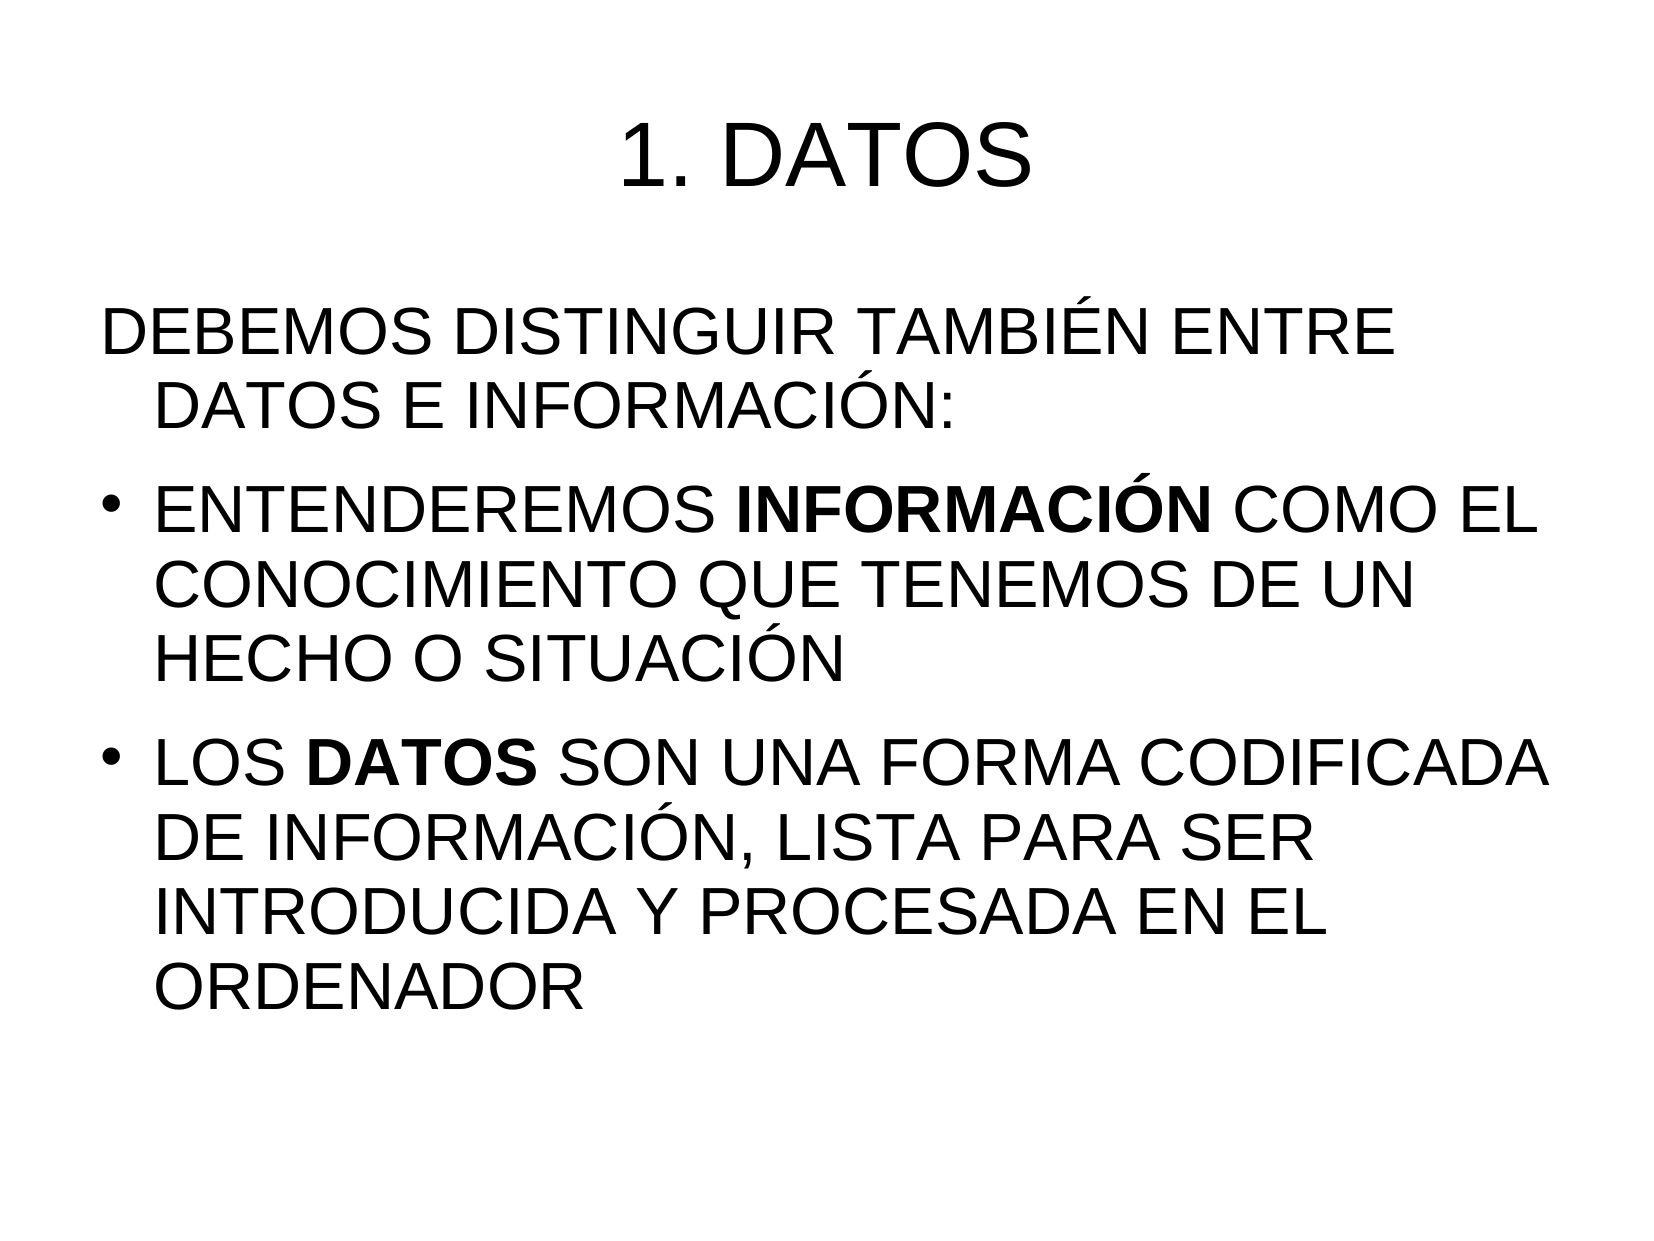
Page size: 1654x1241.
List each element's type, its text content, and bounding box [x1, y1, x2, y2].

title 1. DATOS [82, 56, 1571, 249]
list DEBEMOS DISTINGUIR TAMBIÉN ENTRE DATOS E INFORMACIÓN: ENTENDEREMOS INFORMACIÓN COMO EL CONOCIMIENTO QUE TENEMOS DE UN HECHO O SITUACIÓN LOS DATOS SON UNA FORMA CODIFICADA DE INFORMACIÓN, LISTA PARA SER INTRODUCIDA Y PROCESADA EN EL ORDENADOR [82, 290, 1571, 1109]
